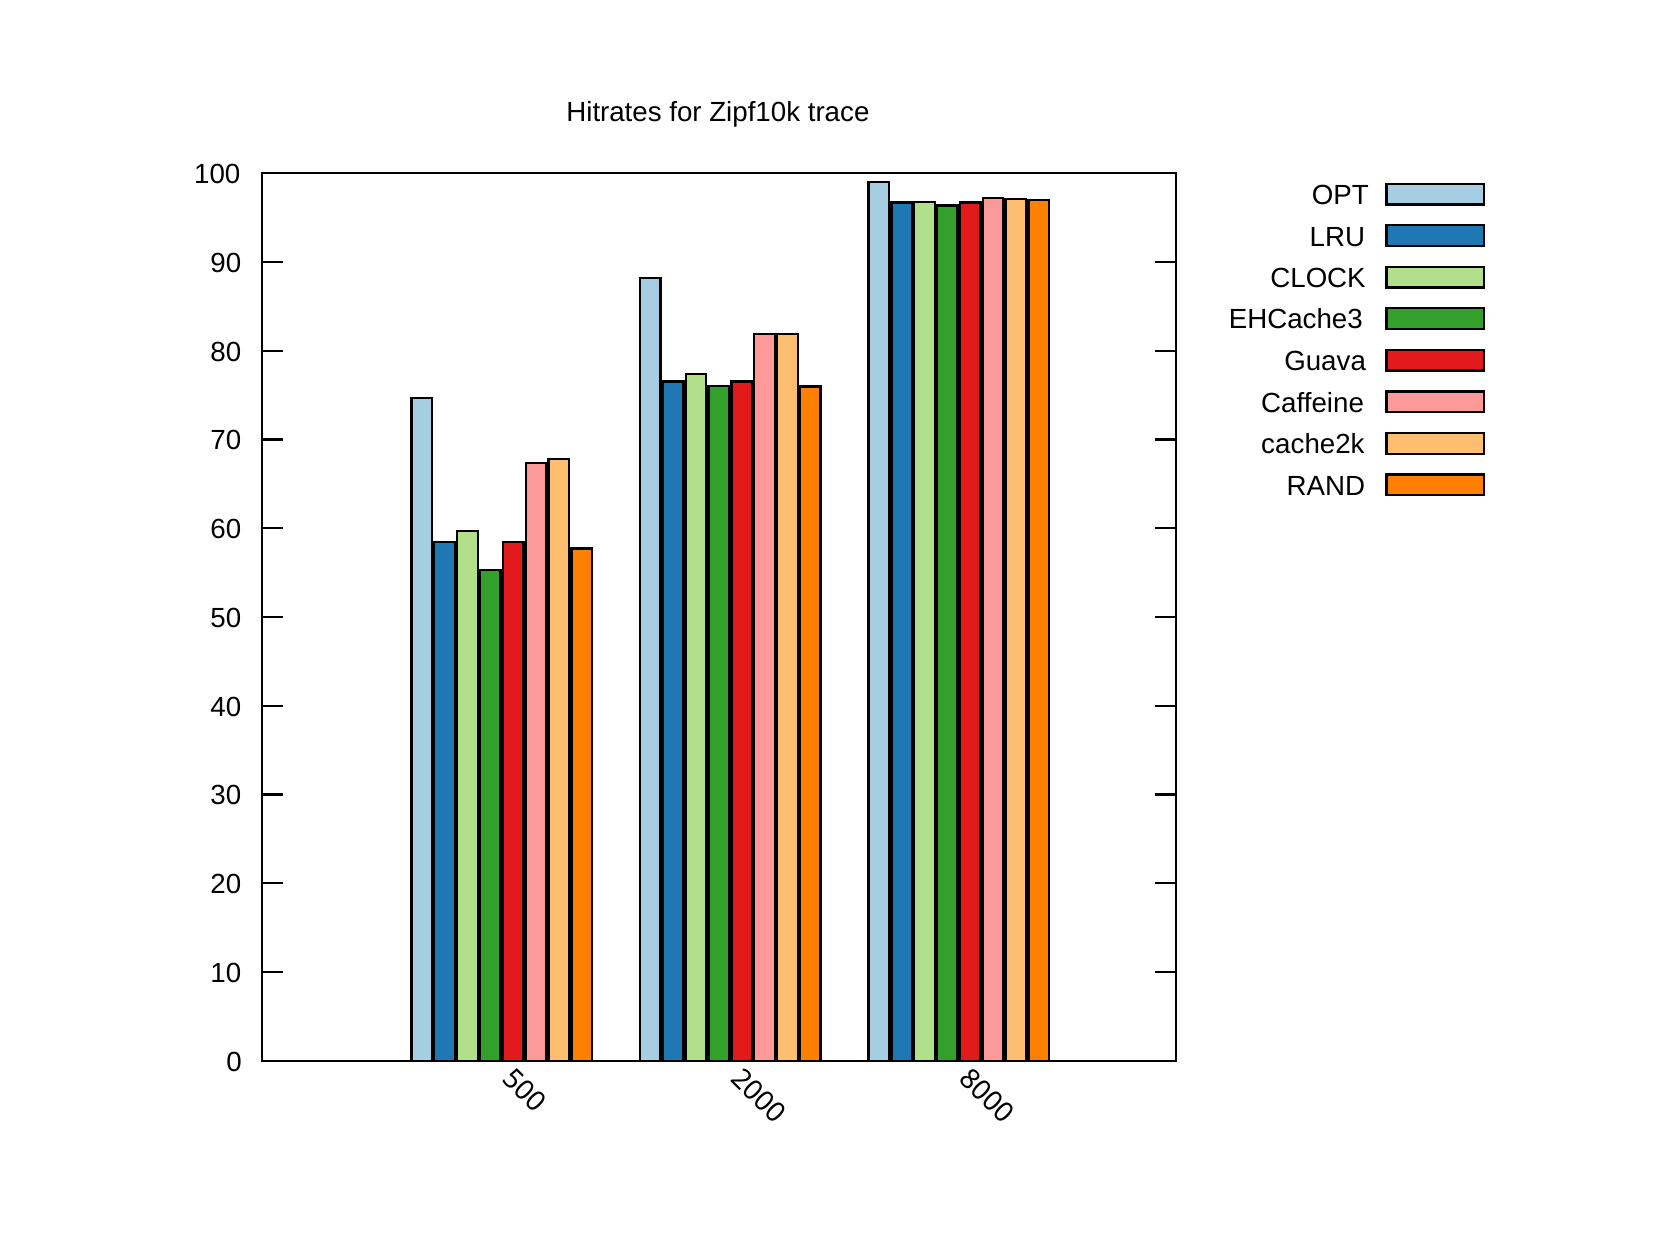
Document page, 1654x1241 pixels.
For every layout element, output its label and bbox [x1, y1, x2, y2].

picture [136, 47, 1524, 1158]
